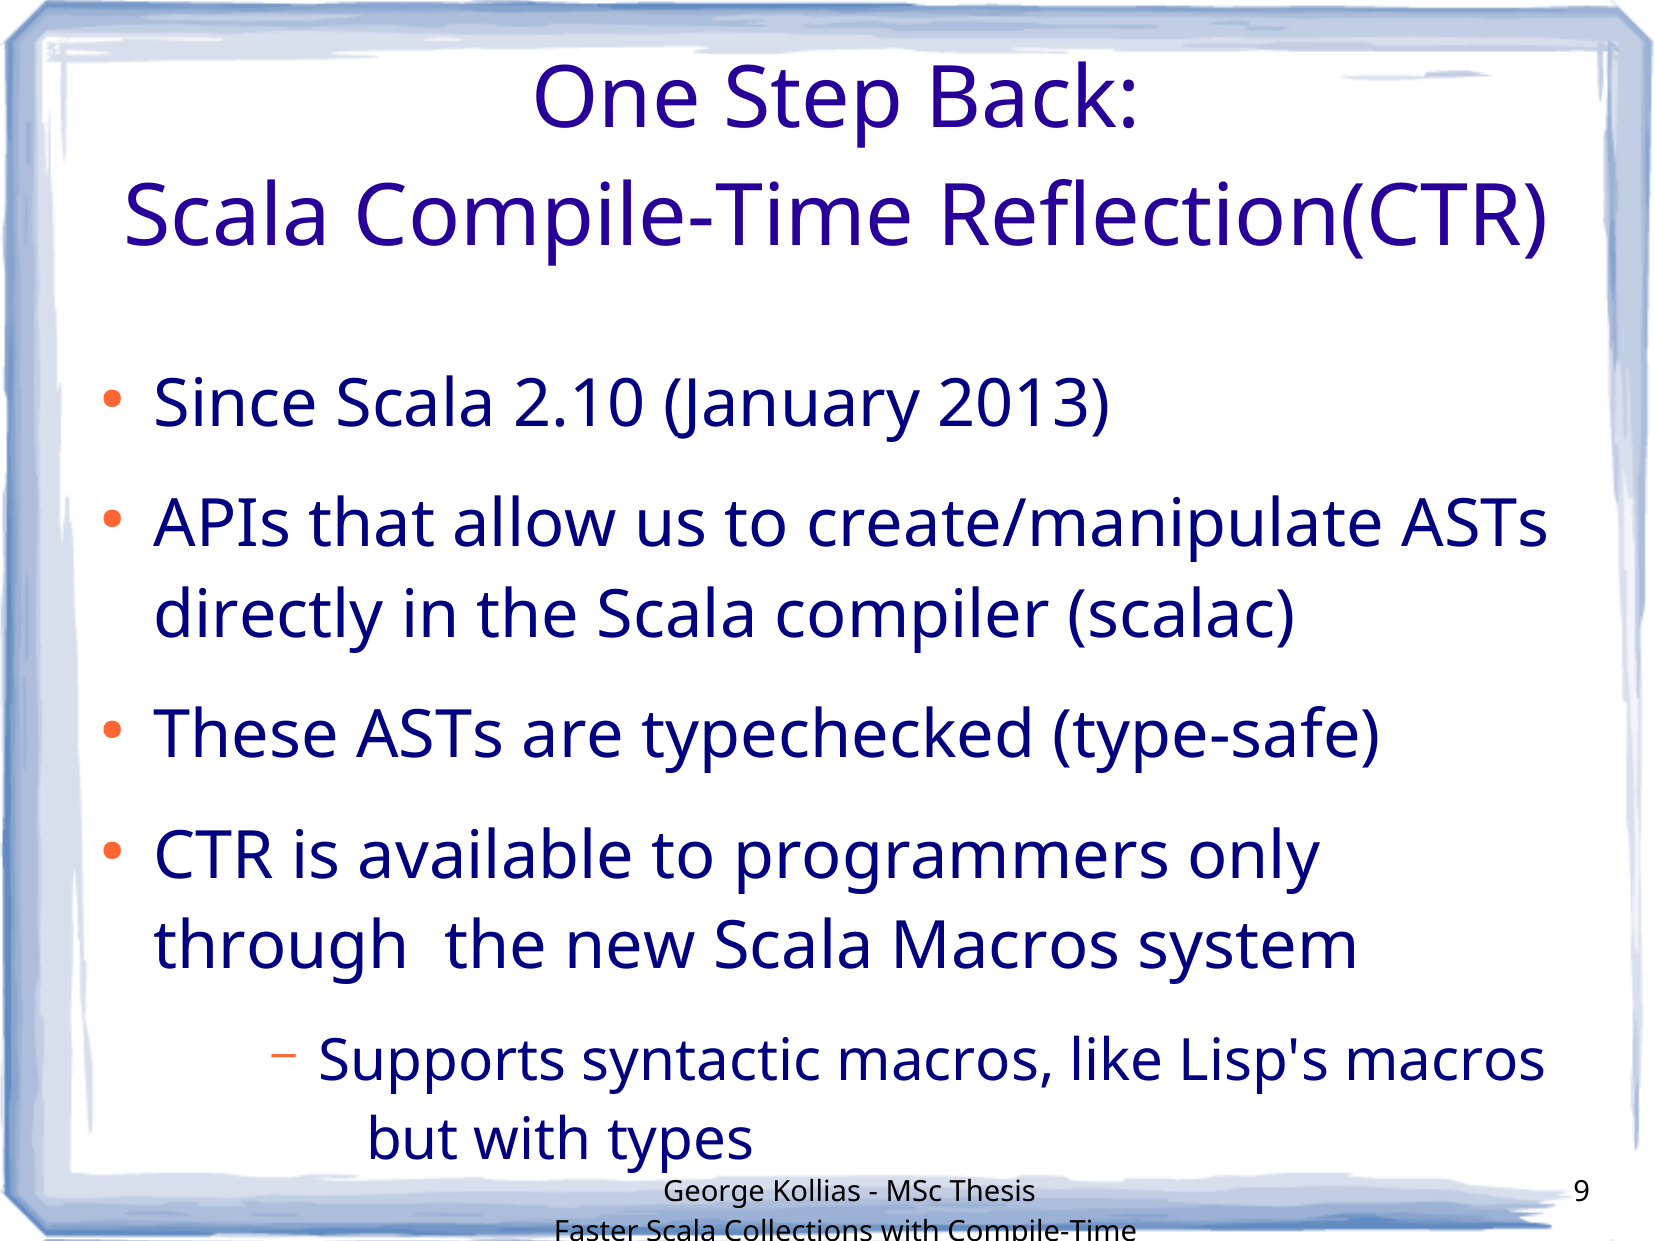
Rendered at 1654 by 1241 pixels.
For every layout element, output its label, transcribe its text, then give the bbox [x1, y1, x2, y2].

title One Step Back: Scala Compile-Time Reflection(CTR) [82, 49, 1591, 257]
picture [704, 1233, 711, 1239]
picture [573, 1233, 580, 1239]
list Since Scala 2.10 (January 2013) APIs that allow us to create/manipulate ASTs directly in the Scala compiler (scalac) These ASTs are typechecked (type-safe) CTR is available to programmers only through the new Scala Macros system Supports syntactic macros, like Lisp's macros but with types [82, 355, 1571, 1076]
picture [680, 1233, 687, 1239]
picture [969, 1227, 978, 1239]
picture [1015, 1227, 1024, 1239]
picture [1098, 1227, 1105, 1241]
picture [1047, 1227, 1055, 1232]
picture [888, 1228, 895, 1241]
picture [614, 1227, 622, 1232]
picture [846, 1227, 854, 1241]
picture [998, 1227, 1005, 1241]
picture [988, 1227, 995, 1241]
picture [1124, 1227, 1132, 1232]
picture [827, 1227, 836, 1239]
picture [0, 0, 1654, 1241]
picture [1108, 1227, 1115, 1241]
picture [746, 1227, 755, 1239]
picture [926, 1227, 934, 1241]
picture [779, 1227, 787, 1232]
